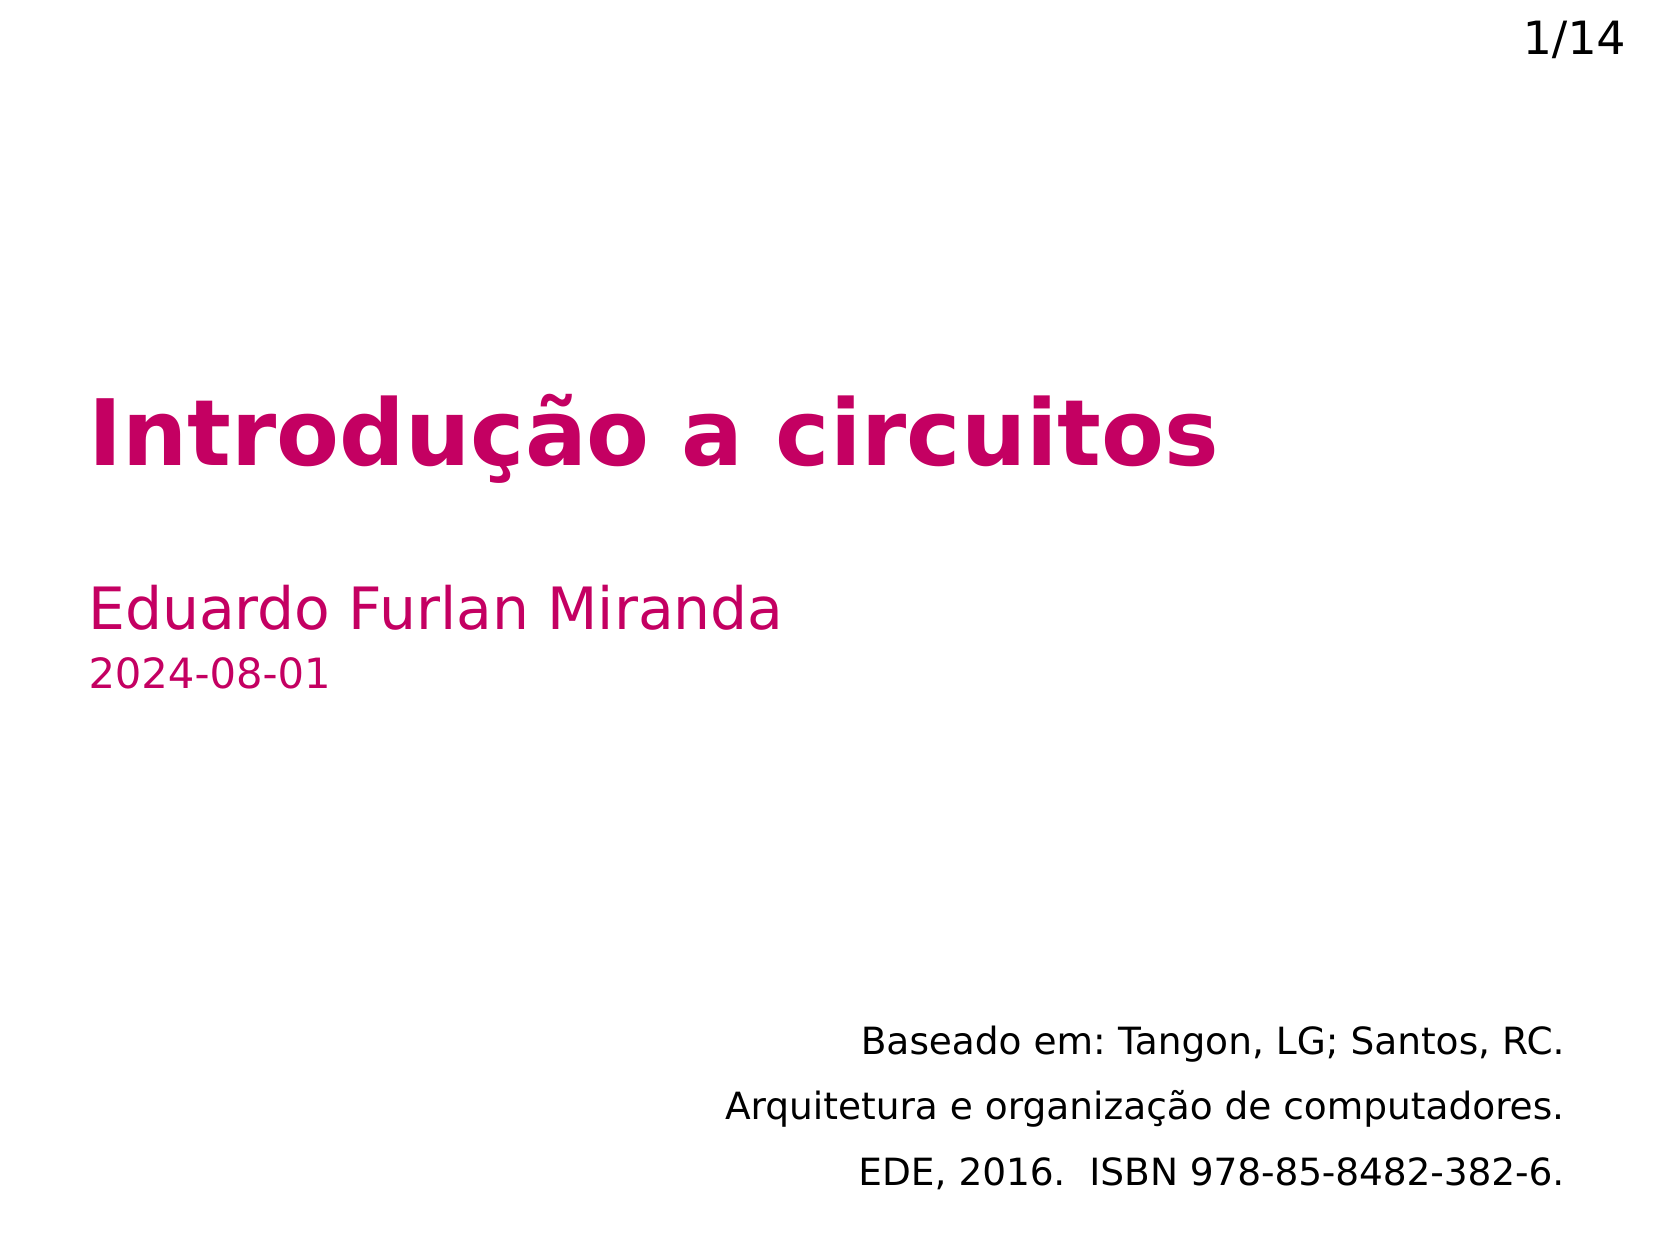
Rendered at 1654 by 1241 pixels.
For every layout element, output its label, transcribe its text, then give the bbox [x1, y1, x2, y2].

list Baseado em: Tangon, LG; Santos, RC. Arquitetura e organização de computadores. EDE, 2016. ISBN 978-85-8482-382-6. [708, 998, 1565, 1211]
title Introdução a circuitos Eduardo Furlan Miranda 2024-08-01 [88, 29, 1565, 1034]
